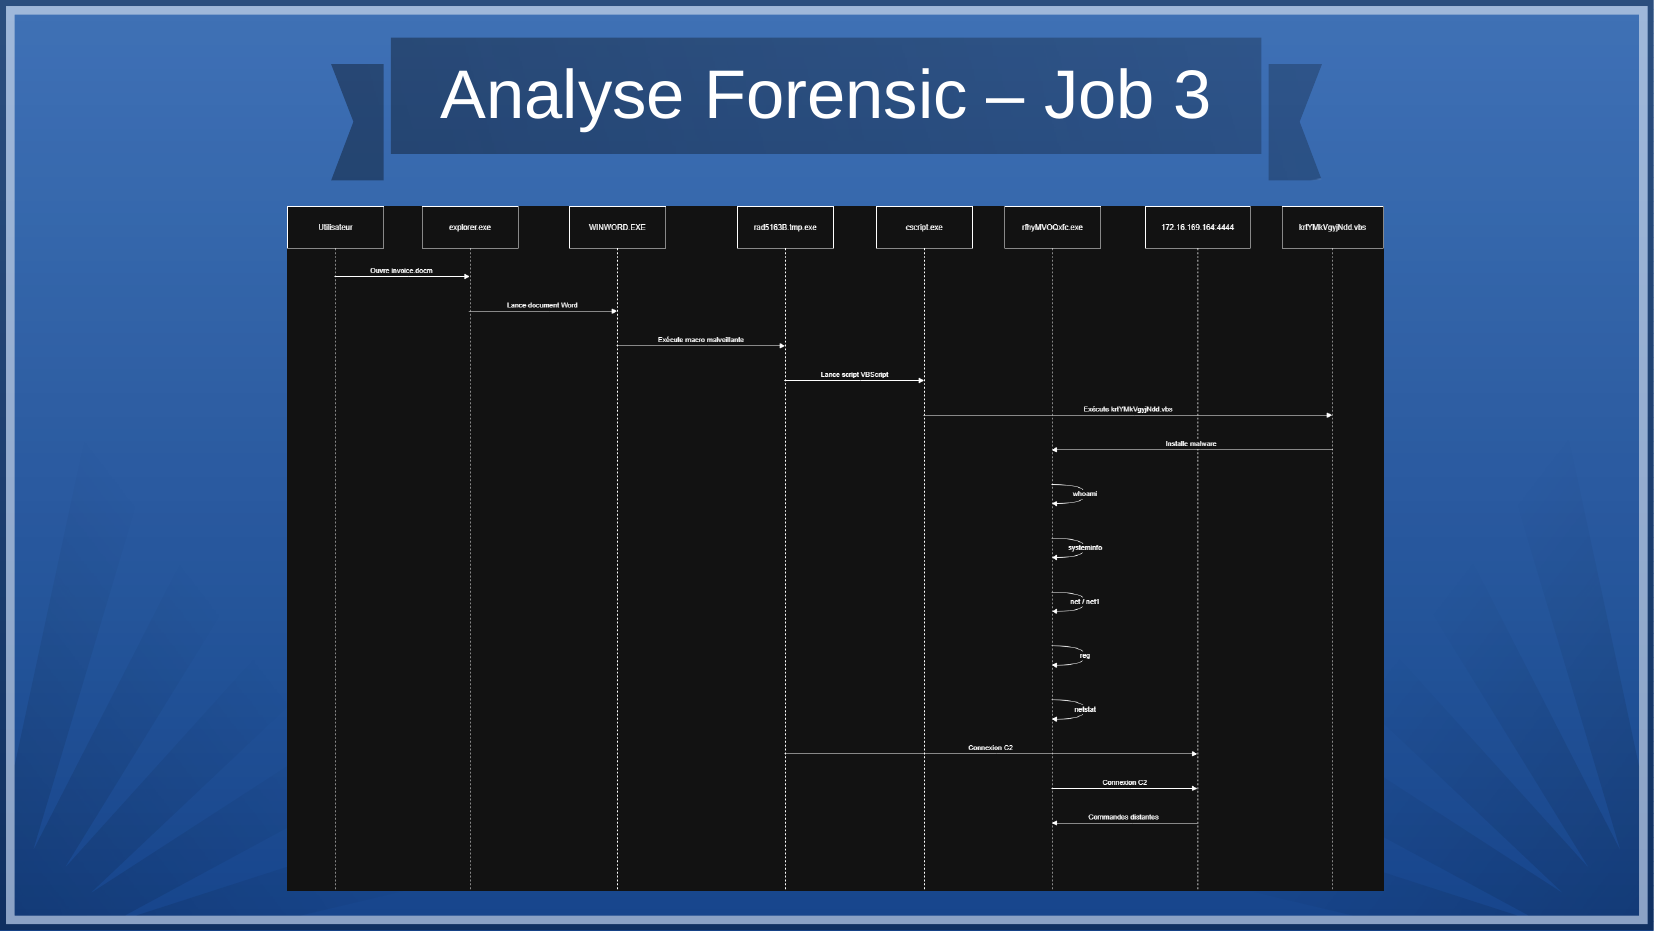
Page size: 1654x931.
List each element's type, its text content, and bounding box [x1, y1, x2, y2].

title Analyse Forensic – Job 3 [389, 35, 1264, 154]
picture [287, 206, 1384, 891]
